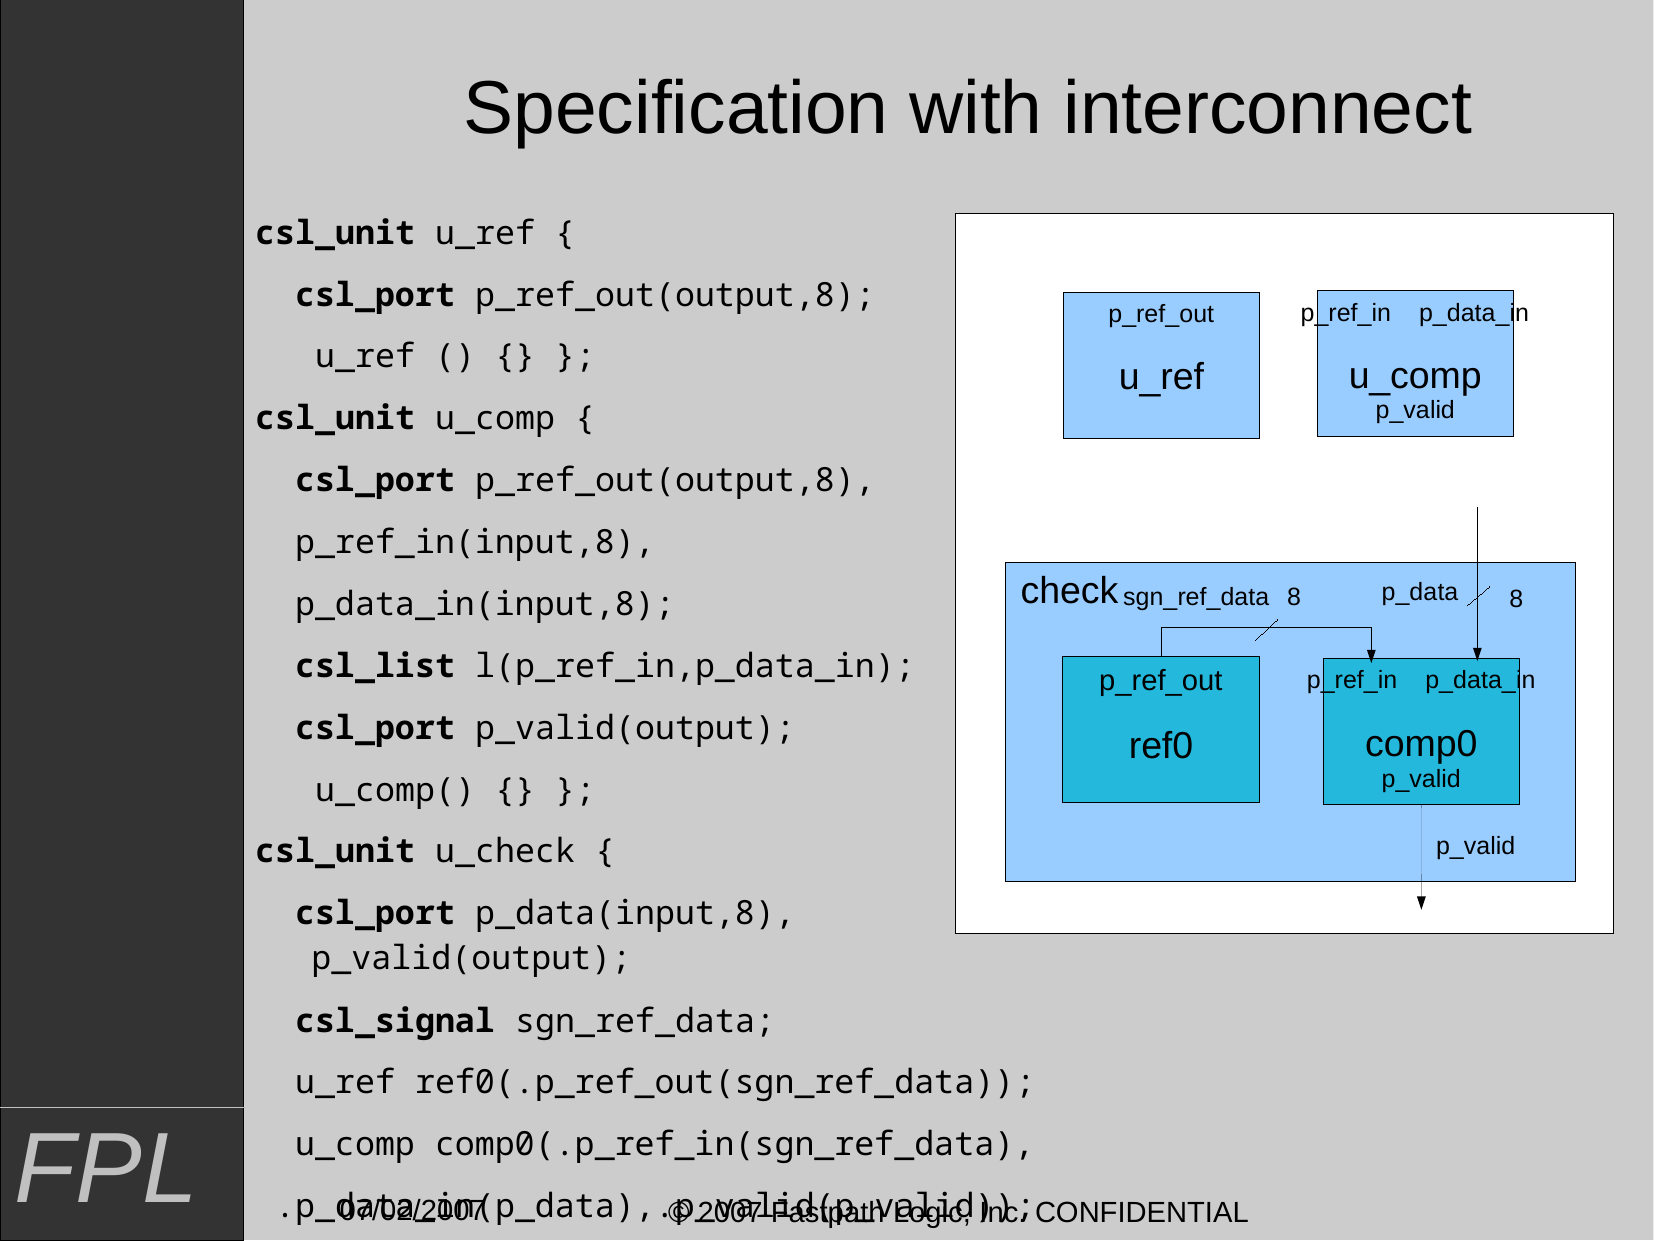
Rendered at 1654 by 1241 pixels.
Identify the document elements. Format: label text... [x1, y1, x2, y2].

text_box check [1072, 562, 1477, 658]
text_box p_ref_out ref0 [1062, 656, 1260, 803]
text_box 8 [1273, 576, 1316, 618]
text_box [1072, 213, 1614, 934]
text_box p_data [1379, 568, 1461, 616]
text_box p_valid [1432, 822, 1520, 870]
text_box check [1072, 628, 1421, 882]
title Specification with interconnect [417, 0, 1520, 213]
text_box p_ref_in p_data_in comp0 p_valid [1323, 658, 1520, 805]
text_box p_ref_in p_data_in u_comp p_valid [1317, 290, 1514, 437]
text_box p_ref_out u_ref [1063, 292, 1260, 439]
list csl_unit u_ref { csl_port p_ref_out(output,8); u_ref () {} }; csl_unit u_comp { csl_port p_ref_out(output,8), p_ref_in(input,8), p_data_in(input,8); csl_list l(p_ref_in,p_data_in); csl_port p_valid(output); u_comp() {} }; csl_unit u_check { csl_port p_data(input,8), p_valid(output); csl_signal sgn_ref_data; u_ref ref0(.p_ref_out(sgn_ref_data)); u_comp comp0(.p_ref_in(sgn_ref_data), .p_data_in(p_data),.p_valid(p_valid)); u_check(){ sgn_ref_data.set_width(8); } }; [255, 208, 1072, 1241]
text_box 8 [1495, 578, 1538, 618]
text_box check [1422, 562, 1576, 882]
text_box sgn_ref_data [1133, 576, 1260, 616]
